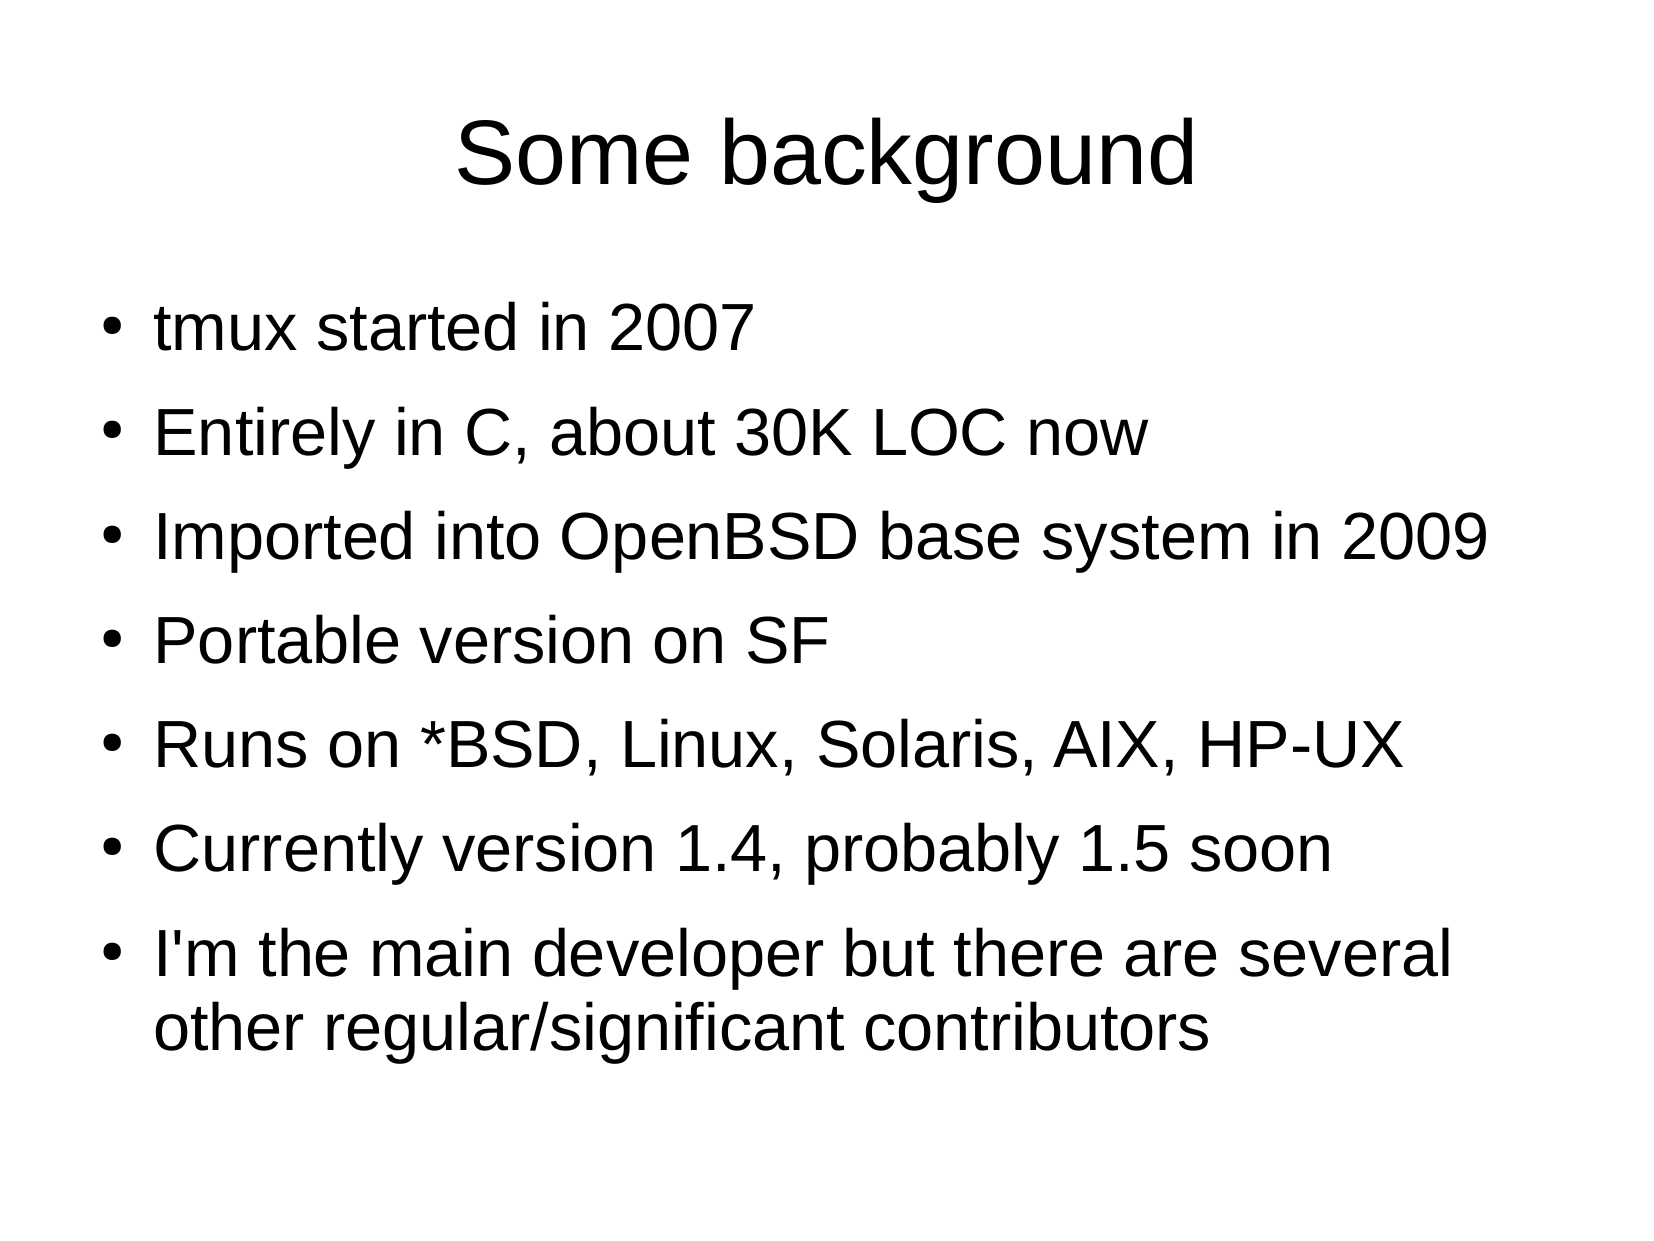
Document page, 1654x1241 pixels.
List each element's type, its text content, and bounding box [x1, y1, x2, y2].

title Some background [82, 49, 1571, 257]
list tmux started in 2007 Entirely in C, about 30K LOC now Imported into OpenBSD base system in 2009 Portable version on SF Runs on *BSD, Linux, Solaris, AIX, HP-UX Currently version 1.4, probably 1.5 soon I'm the main developer but there are several other regular/significant contributors [82, 290, 1571, 1109]
